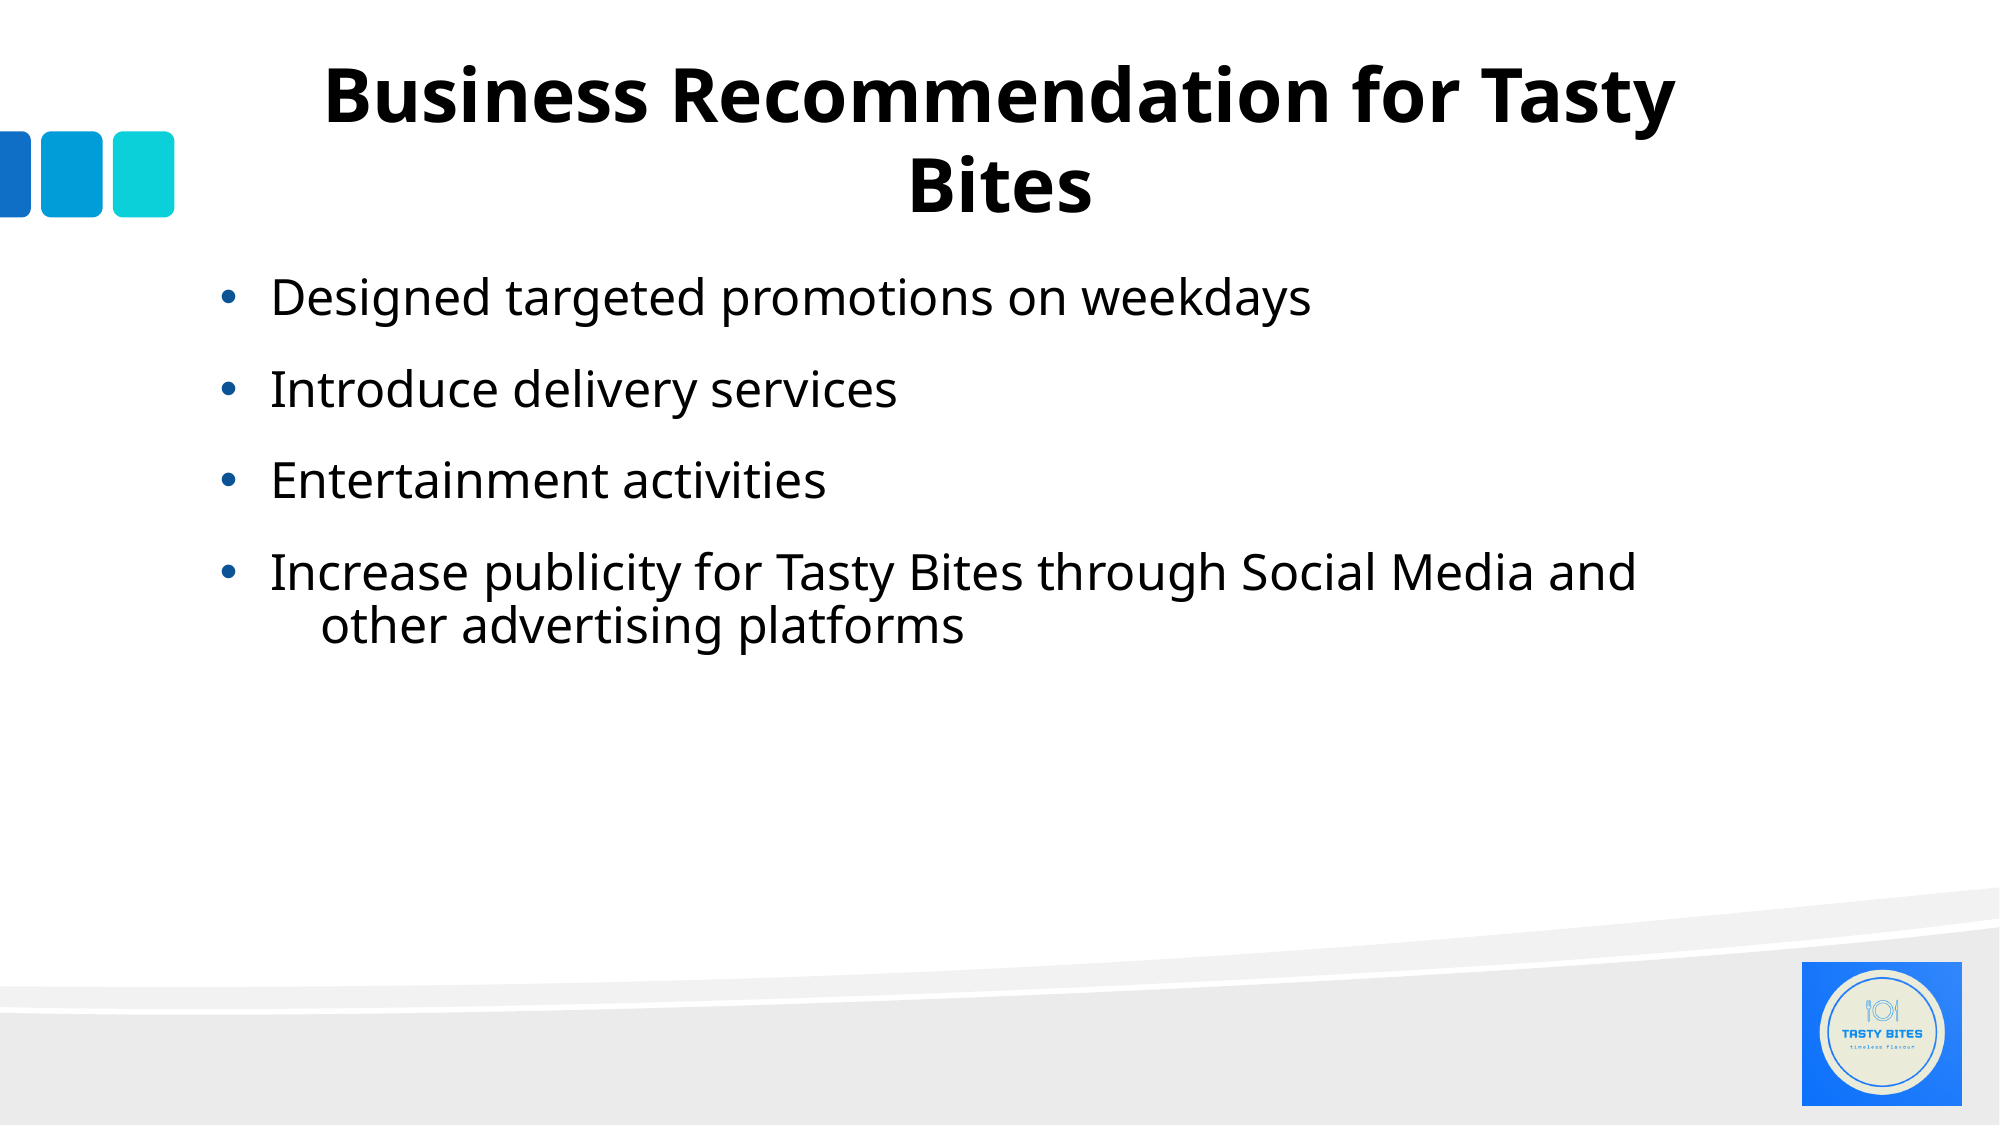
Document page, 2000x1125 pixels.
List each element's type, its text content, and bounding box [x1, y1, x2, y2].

list Designed targeted promotions on weekdays Introduce delivery services Entertainment activities Increase publicity for Tasty Bites through Social Media and other advertising platforms [199, 262, 1800, 1013]
picture [1802, 962, 1962, 1106]
title Business Recommendation for Tasty Bites [199, 24, 1800, 238]
